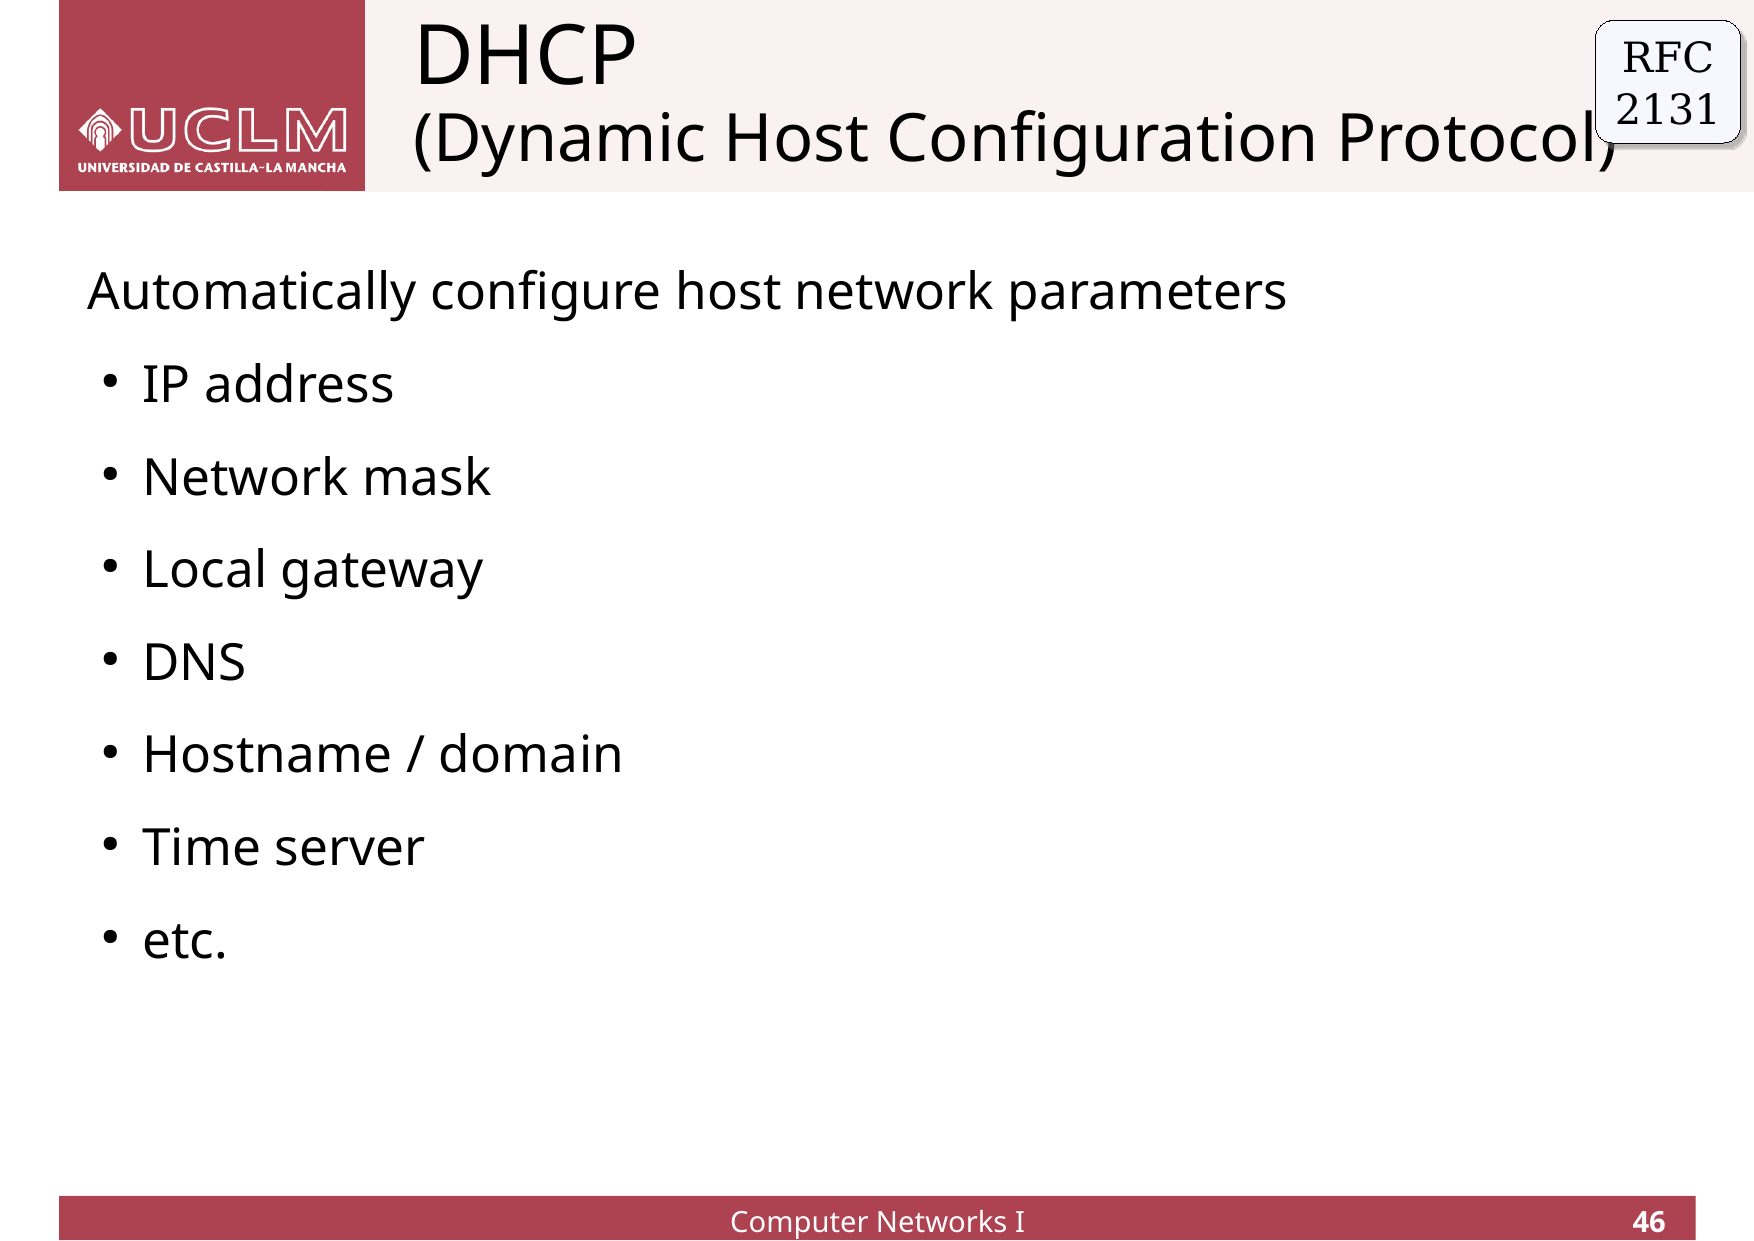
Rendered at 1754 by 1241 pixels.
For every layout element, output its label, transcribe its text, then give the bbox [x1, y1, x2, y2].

text_box RFC 2131 [1595, 20, 1741, 144]
picture [59, 0, 365, 191]
title DHCP (Dynamic Host Configuration Protocol) [413, 0, 1667, 198]
list Automatically configure host network parameters IP address Network mask Local gateway DNS Hostname / domain Time server etc. [87, 254, 1667, 974]
